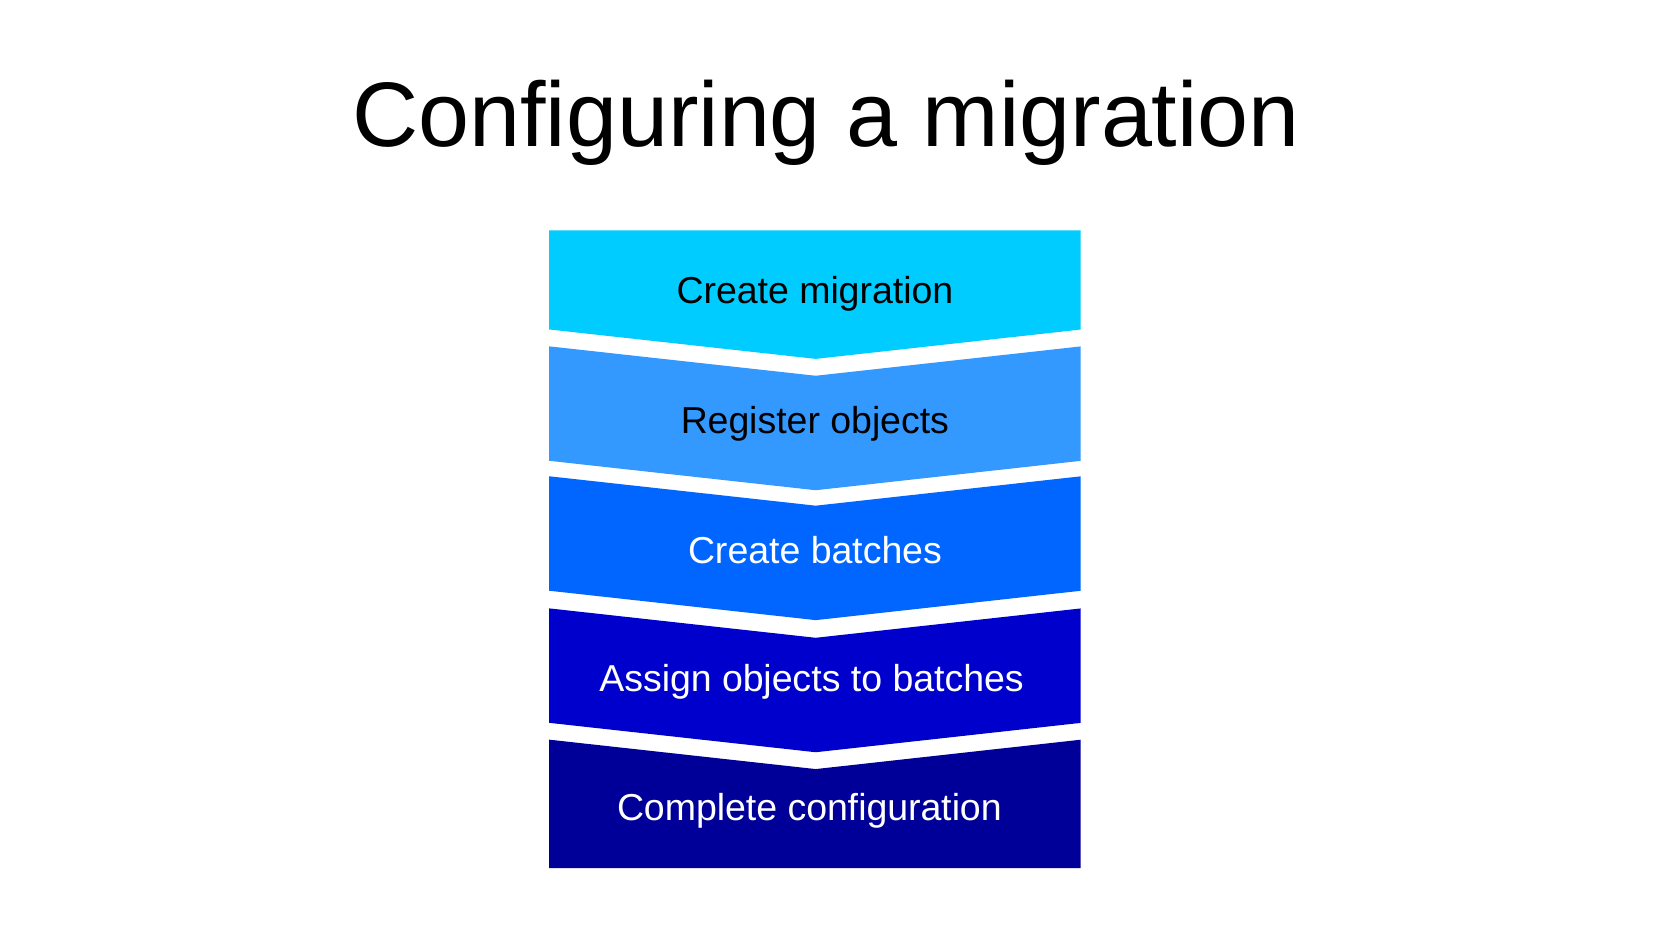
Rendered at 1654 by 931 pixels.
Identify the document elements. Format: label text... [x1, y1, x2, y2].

text_box [549, 230, 1081, 359]
text_box Create migration [661, 262, 969, 319]
text_box Register objects [666, 392, 964, 449]
text_box [549, 739, 1081, 869]
text_box [786, 749, 846, 753]
title Configuring a migration [82, 37, 1571, 193]
text_box Complete configuration [602, 779, 1028, 837]
text_box Create batches [673, 521, 957, 579]
text_box [549, 608, 1081, 727]
text_box [549, 476, 1081, 621]
text_box Assign objects to batches [584, 649, 1046, 749]
text_box [549, 346, 1081, 491]
